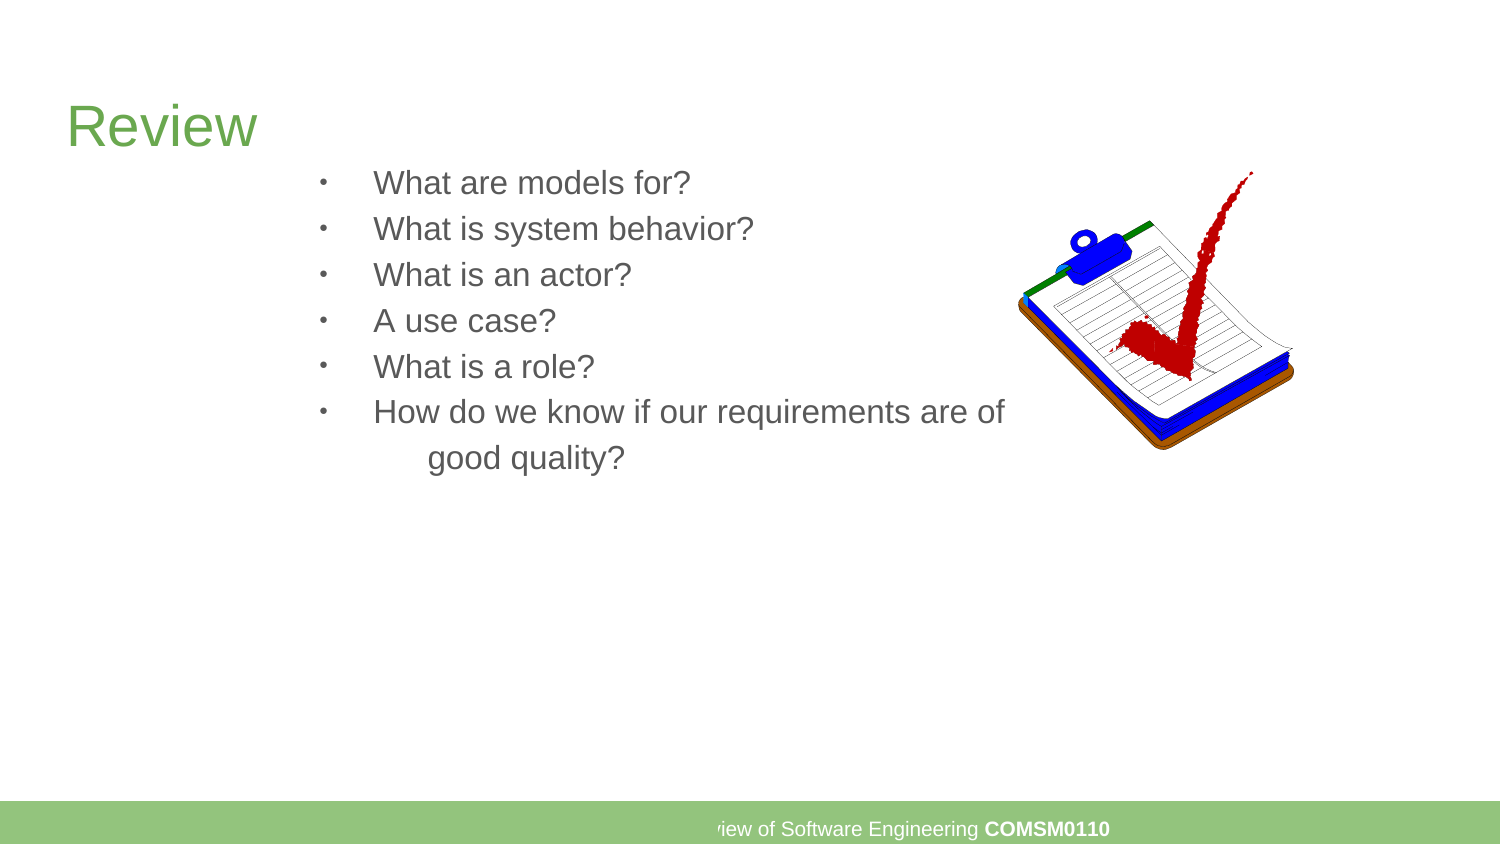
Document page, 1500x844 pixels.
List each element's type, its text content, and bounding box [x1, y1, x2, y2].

picture [1018, 171, 1294, 451]
list What are models for? What is system behavior? What is an actor? A use case? What is a role? How do we know if our requirements are of good quality? [262, 140, 1034, 732]
title Review [51, 72, 1449, 167]
